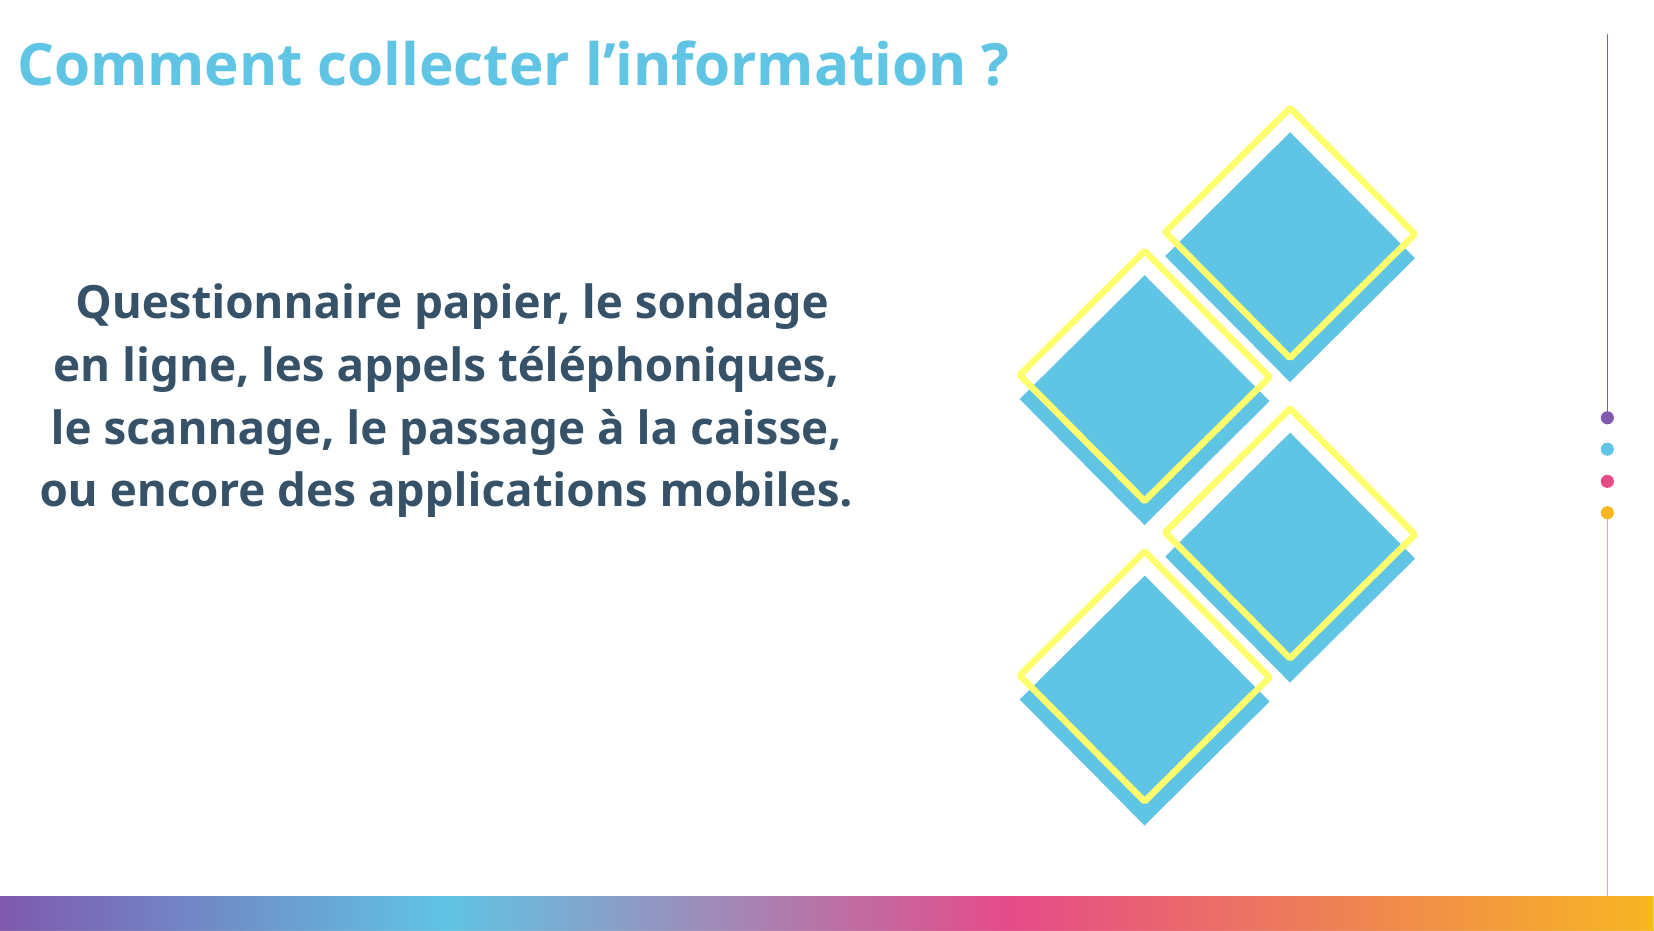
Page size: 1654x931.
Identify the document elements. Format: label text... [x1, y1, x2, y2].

title Comment collecter l’information ? [17, 0, 1356, 200]
title Questionnaire papier, le sondage en ligne, les appels téléphoniques, le scannage, le passage à la caisse, ou encore des applications mobiles. [31, 215, 862, 575]
picture [0, 896, 1654, 931]
